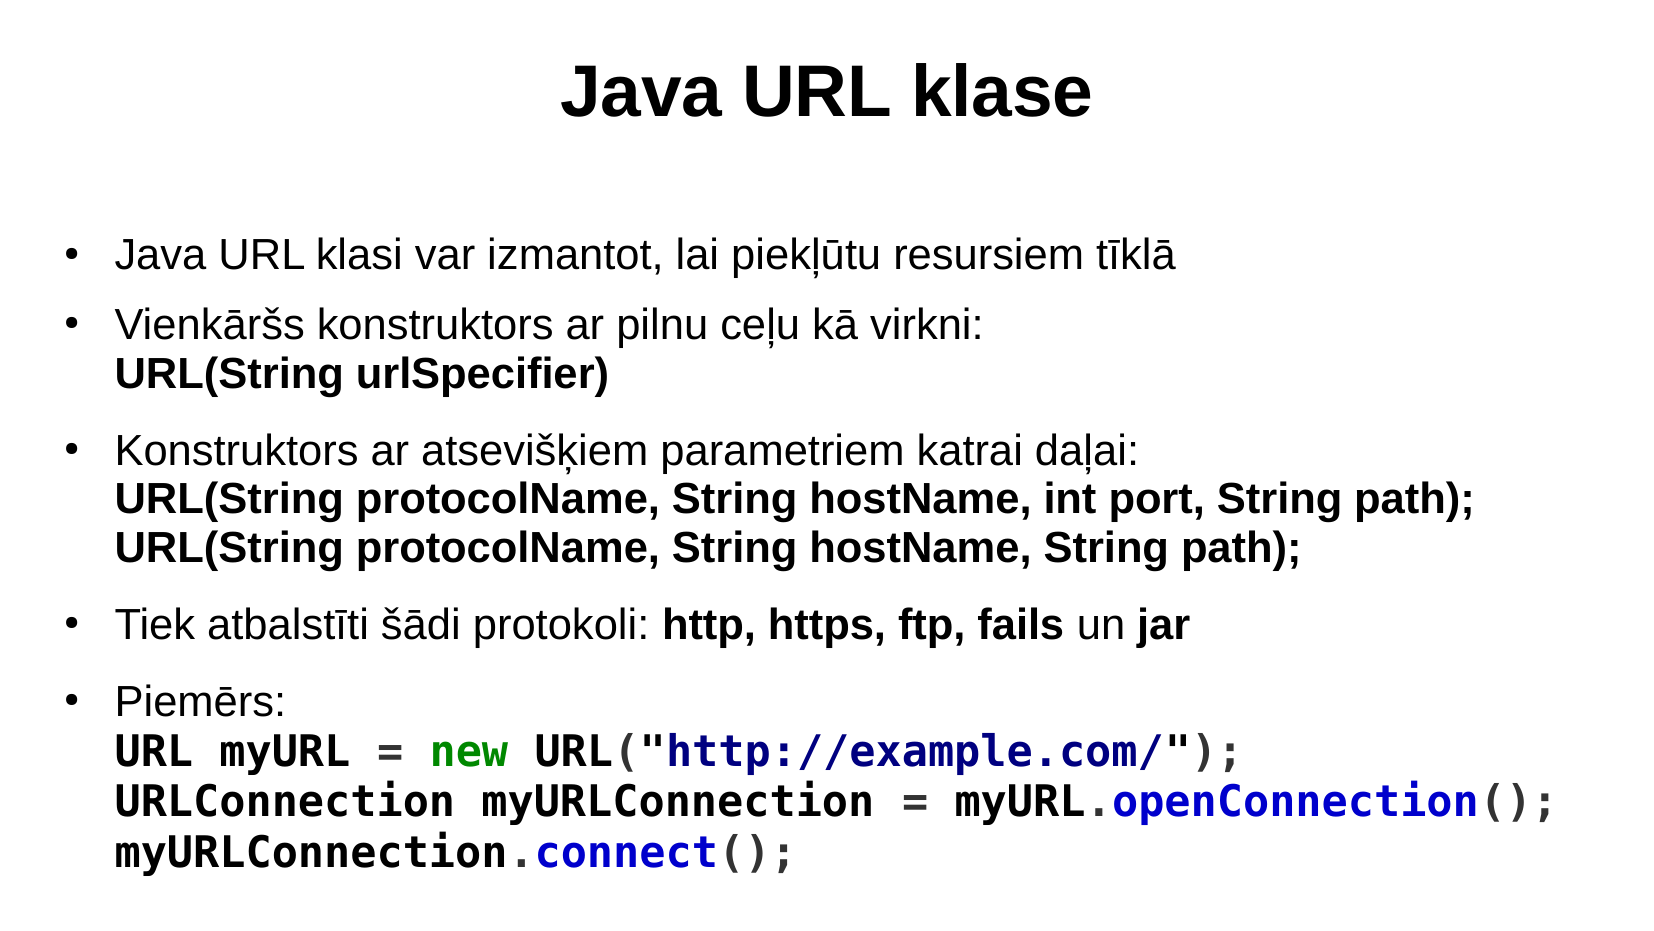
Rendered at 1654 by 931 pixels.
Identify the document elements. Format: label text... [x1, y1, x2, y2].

list Java URL klasi var izmantot, lai piekļūtu resursiem tīklā Vienkāršs konstruktors ar pilnu ceļu kā virkni: URL(String urlSpecifier) Konstruktors ar atsevišķiem parametriem katrai daļai: URL(String protocolName, String hostName, int port, String path); URL(String protocolName, String hostName, String path); Tiek atbalstīti šādi protokoli: http, https, ftp, fails un jar Piemērs: URL myURL = new URL("http://example.com/"); URLConnection myURLConnection = myURL.openConnection(); myURLConnection.connect(); [47, 230, 1595, 886]
title Java URL klase [82, 37, 1571, 147]
